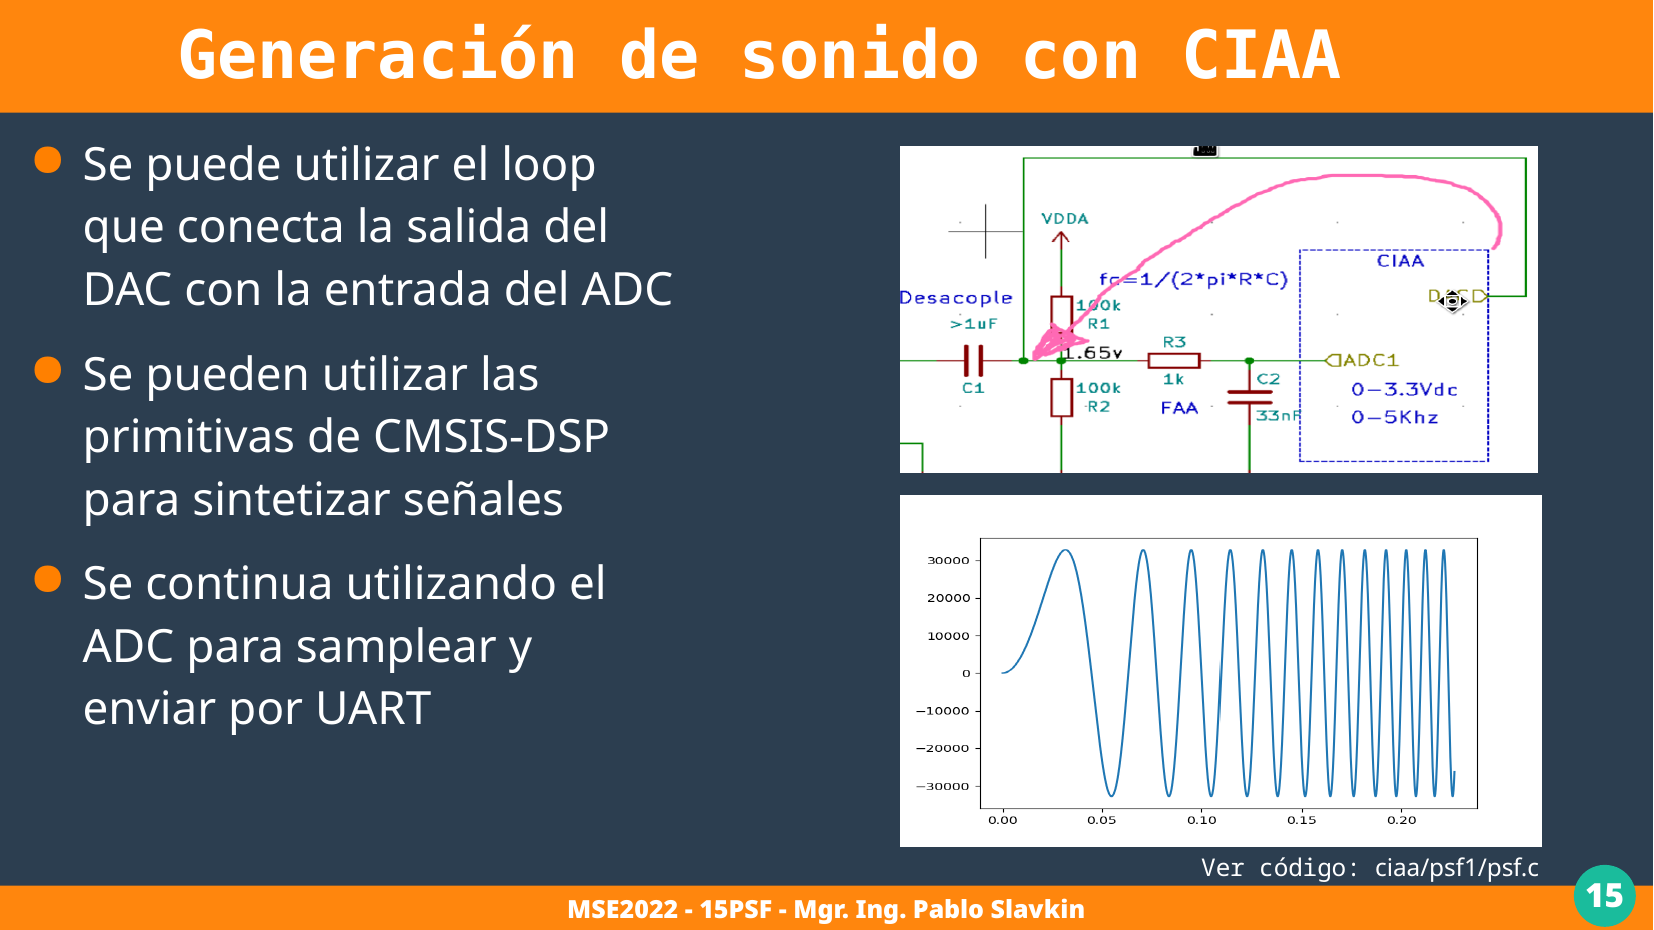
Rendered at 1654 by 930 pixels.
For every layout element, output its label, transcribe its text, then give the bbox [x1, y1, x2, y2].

list Se puede utilizar el loop que conecta la salida del DAC con la entrada del ADC Se pueden utilizar las primitivas de CMSIS-DSP para sintetizar señales Se continua utilizando el ADC para samplear y enviar por UART [11, 131, 676, 826]
title Generación de sonido con CIAA [177, 16, 1528, 113]
picture [900, 495, 1542, 847]
picture [900, 146, 1538, 474]
text_box Ver código: ciaa/psf1/psf.c [1184, 842, 1557, 892]
